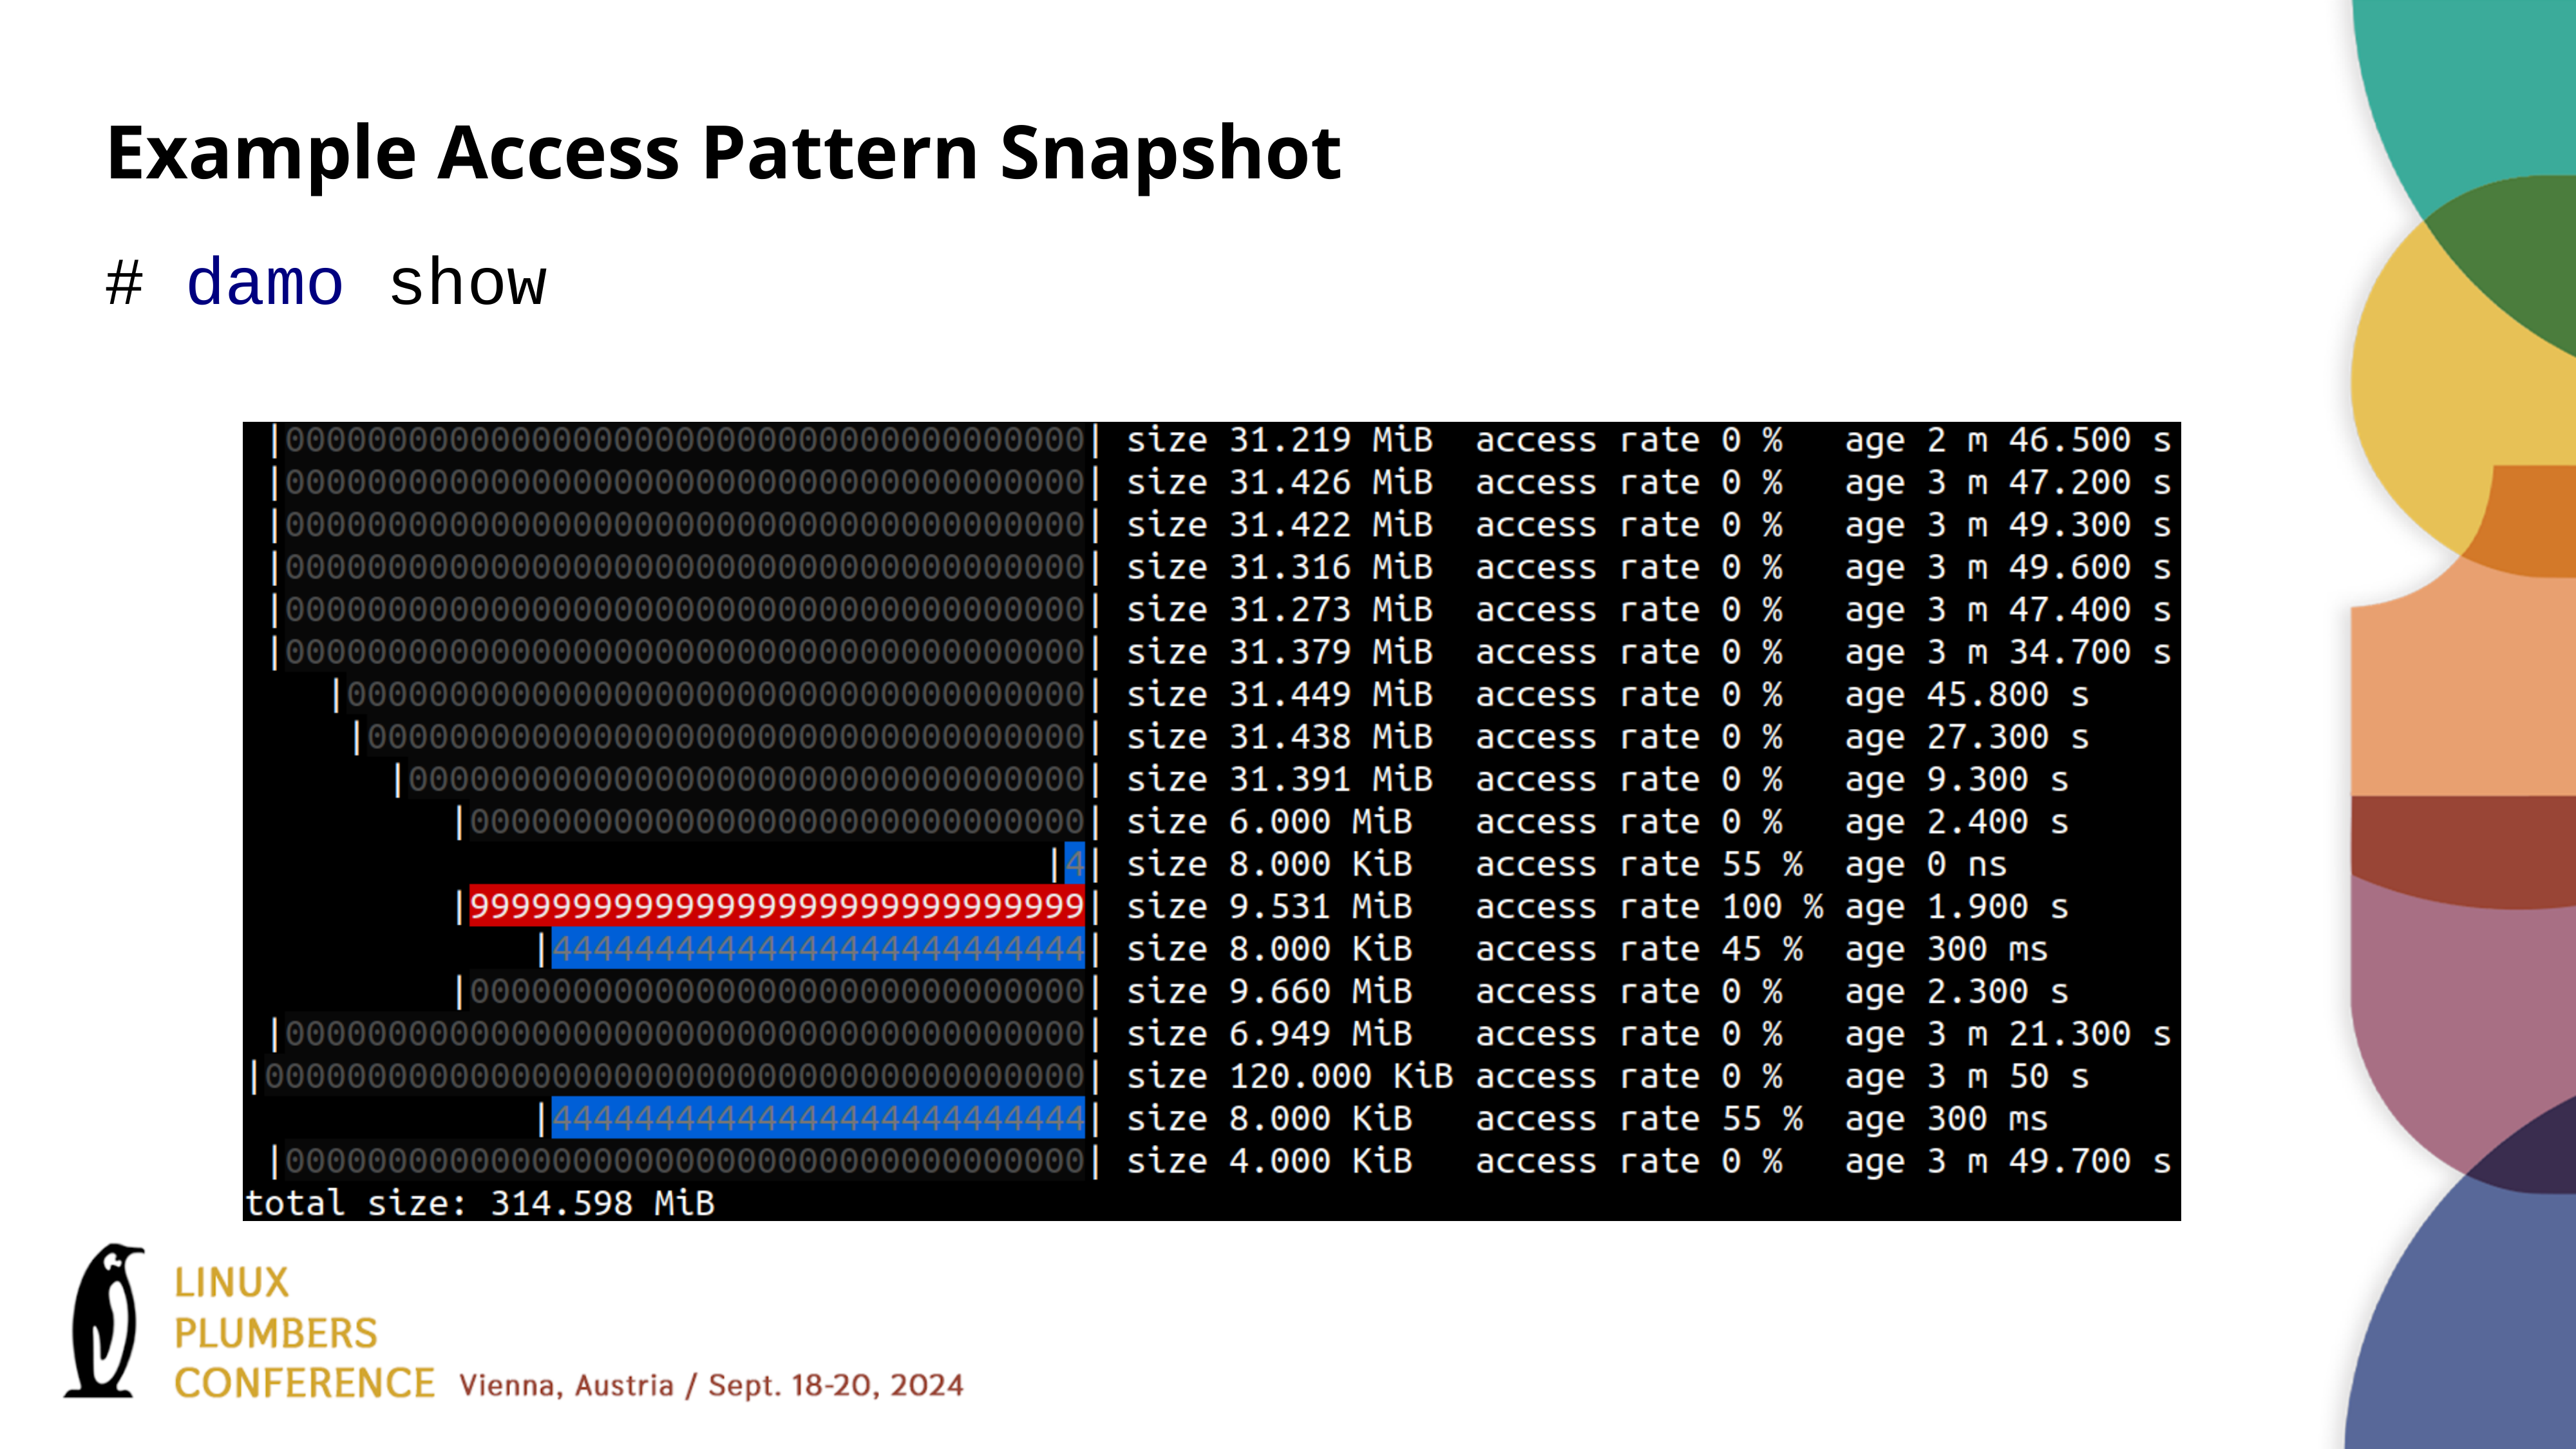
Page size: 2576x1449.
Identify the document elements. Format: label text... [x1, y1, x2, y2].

text_box Example Access Pattern Snapshot [95, 95, 2320, 209]
text_box # damo show [95, 243, 2320, 1141]
picture [0, 0, 2576, 1449]
